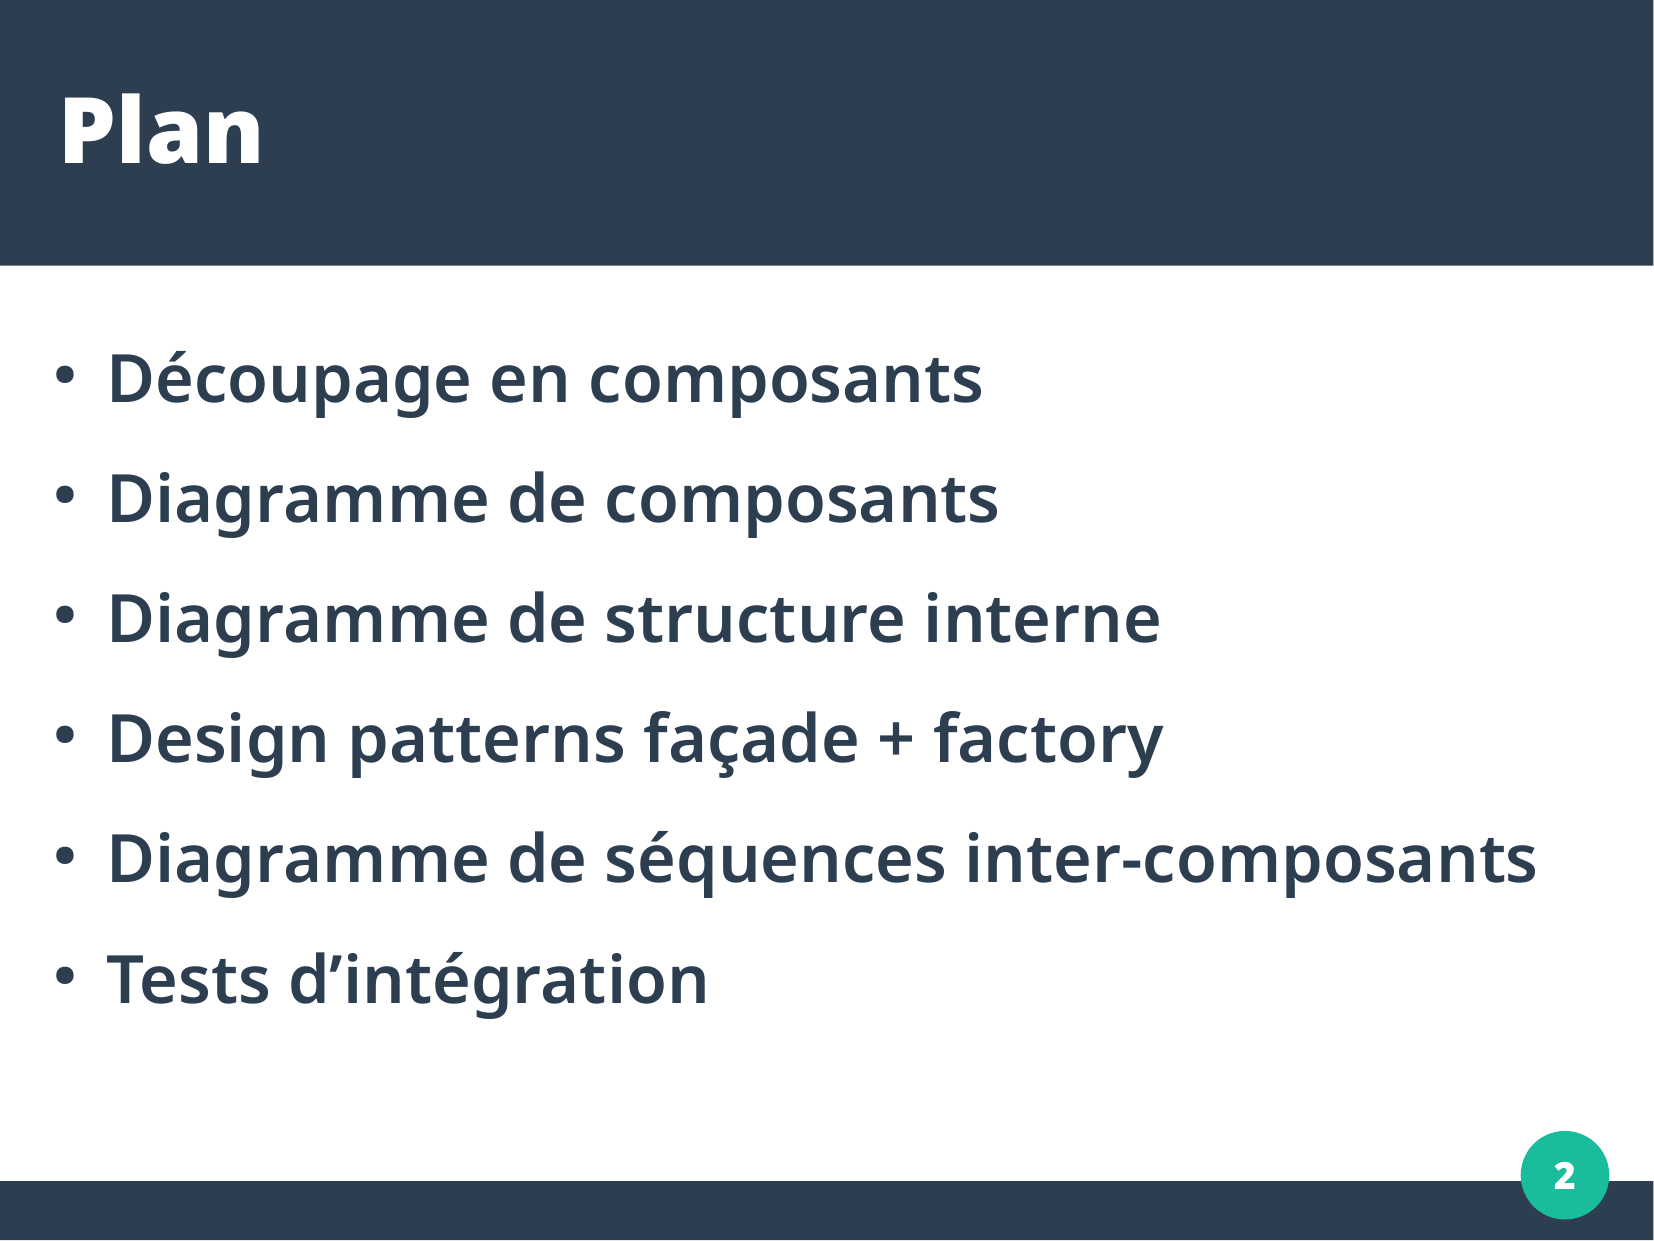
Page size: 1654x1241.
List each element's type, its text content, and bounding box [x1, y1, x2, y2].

title Plan [59, 49, 1595, 207]
list Découpage en composants Diagramme de composants Diagramme de structure interne Design patterns façade + factory Diagramme de séquences inter-composants Tests d’intégration [35, 330, 1571, 1052]
